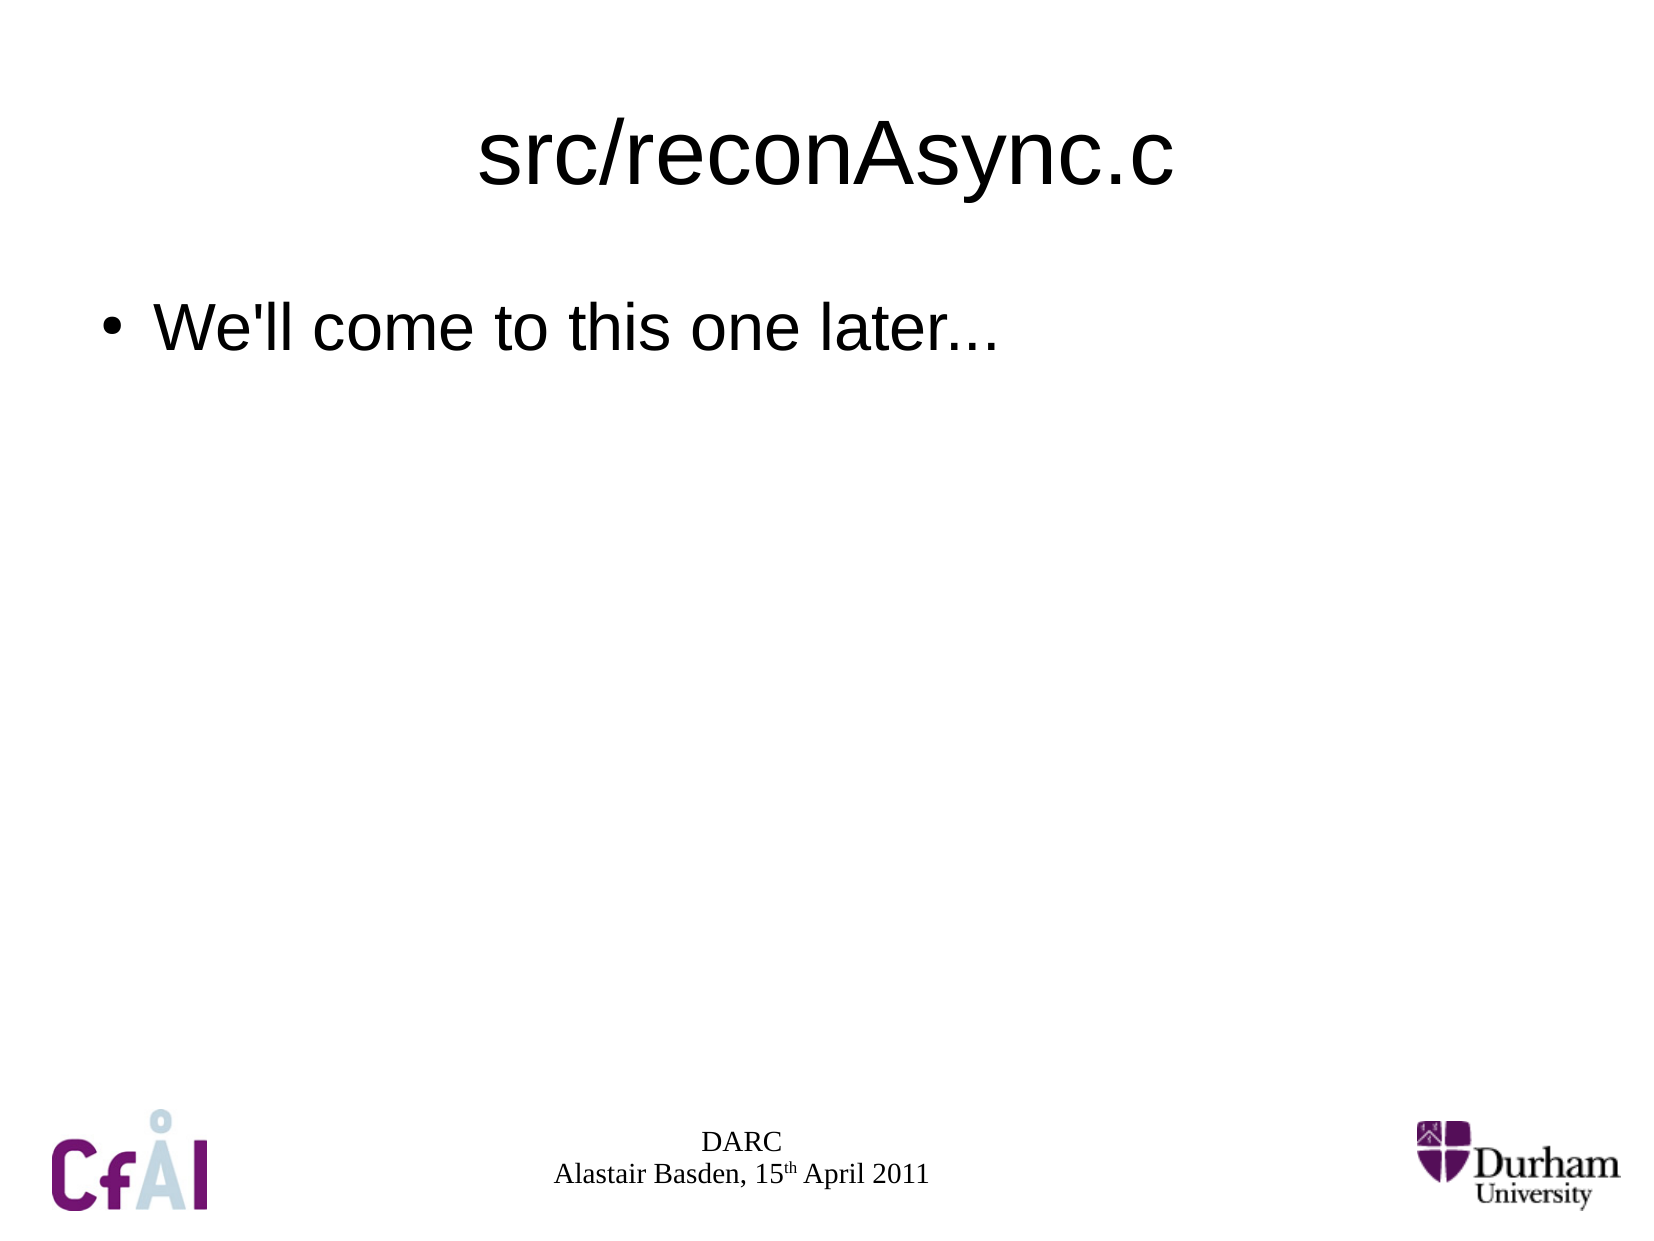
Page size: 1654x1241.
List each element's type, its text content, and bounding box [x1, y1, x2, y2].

picture [1417, 1121, 1621, 1211]
list We'll come to this one later... [82, 290, 1571, 1109]
picture [52, 1109, 207, 1211]
title src/reconAsync.c [82, 56, 1571, 250]
